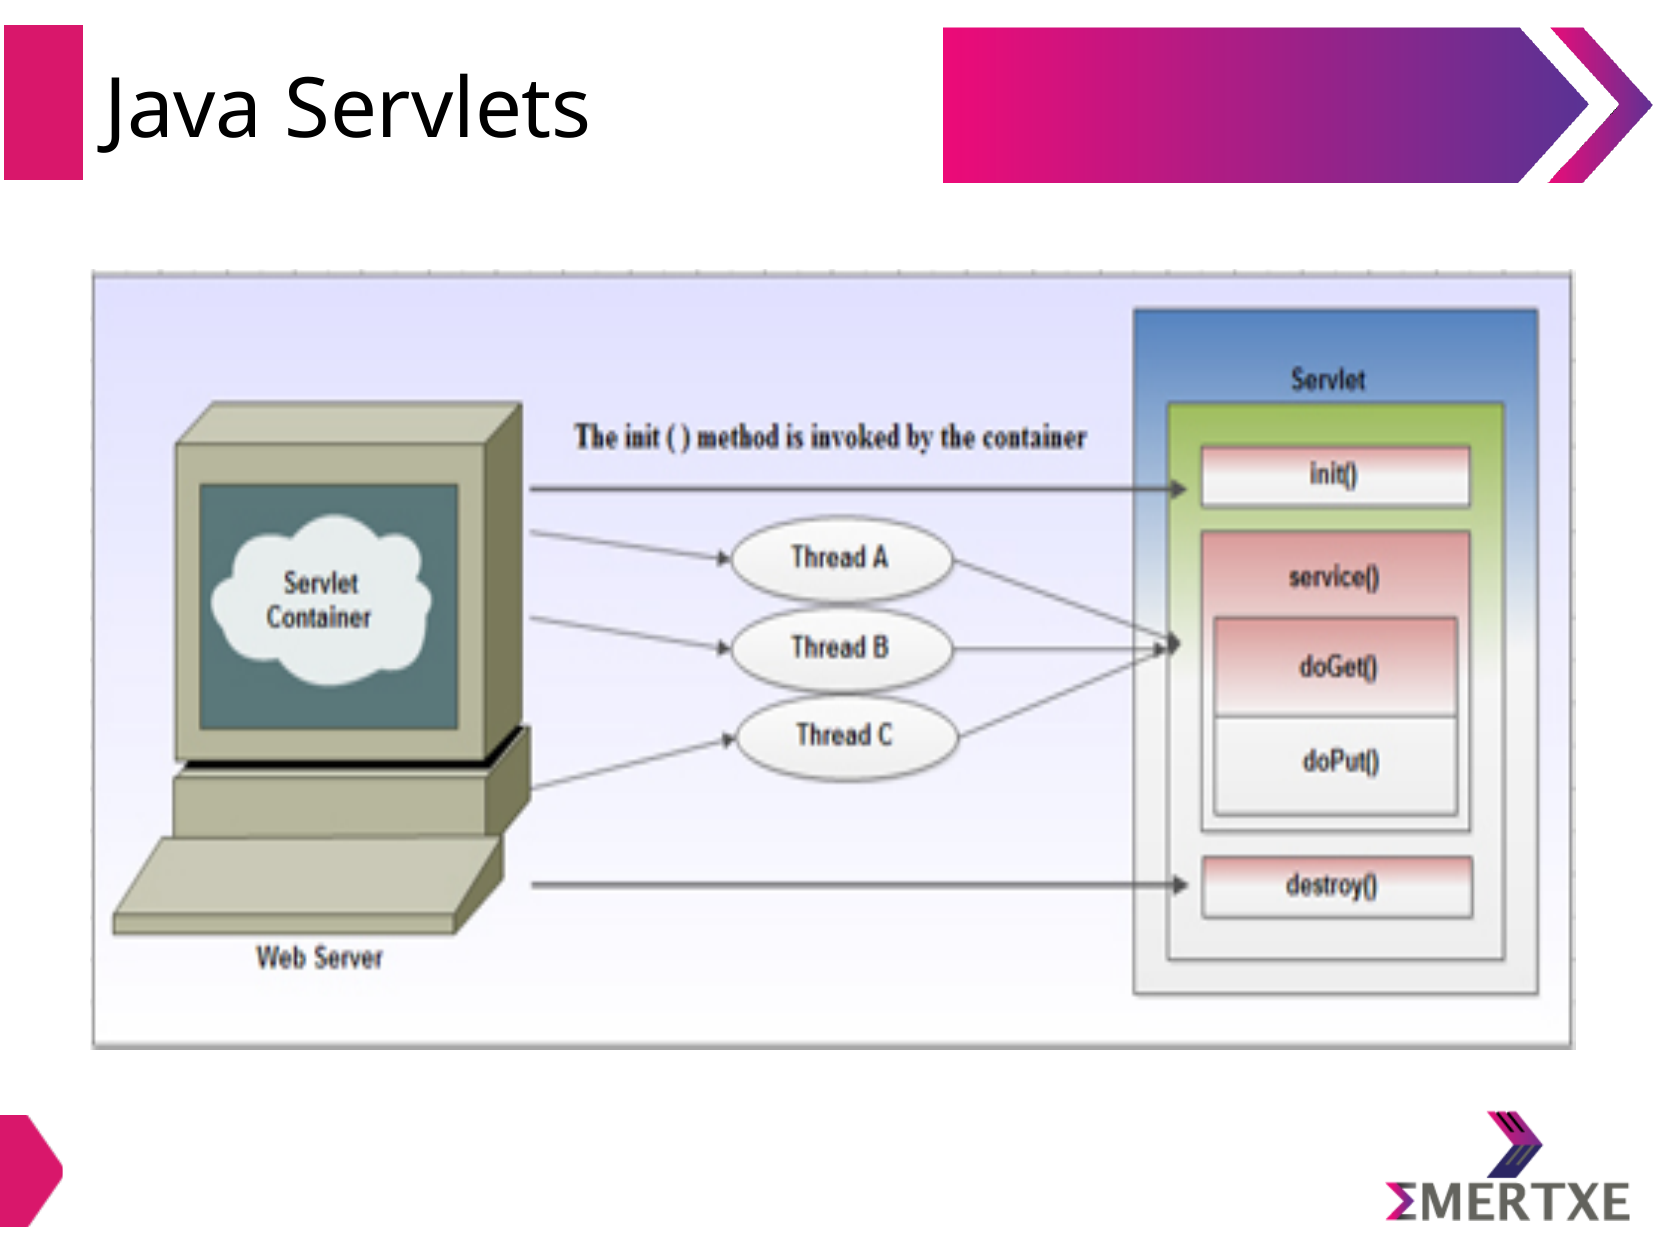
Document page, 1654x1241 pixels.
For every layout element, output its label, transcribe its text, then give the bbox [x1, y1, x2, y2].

title Java Servlets [82, 2, 1571, 210]
picture [1571, 27, 1653, 183]
picture [90, 269, 1576, 1051]
picture [1385, 1107, 1631, 1221]
